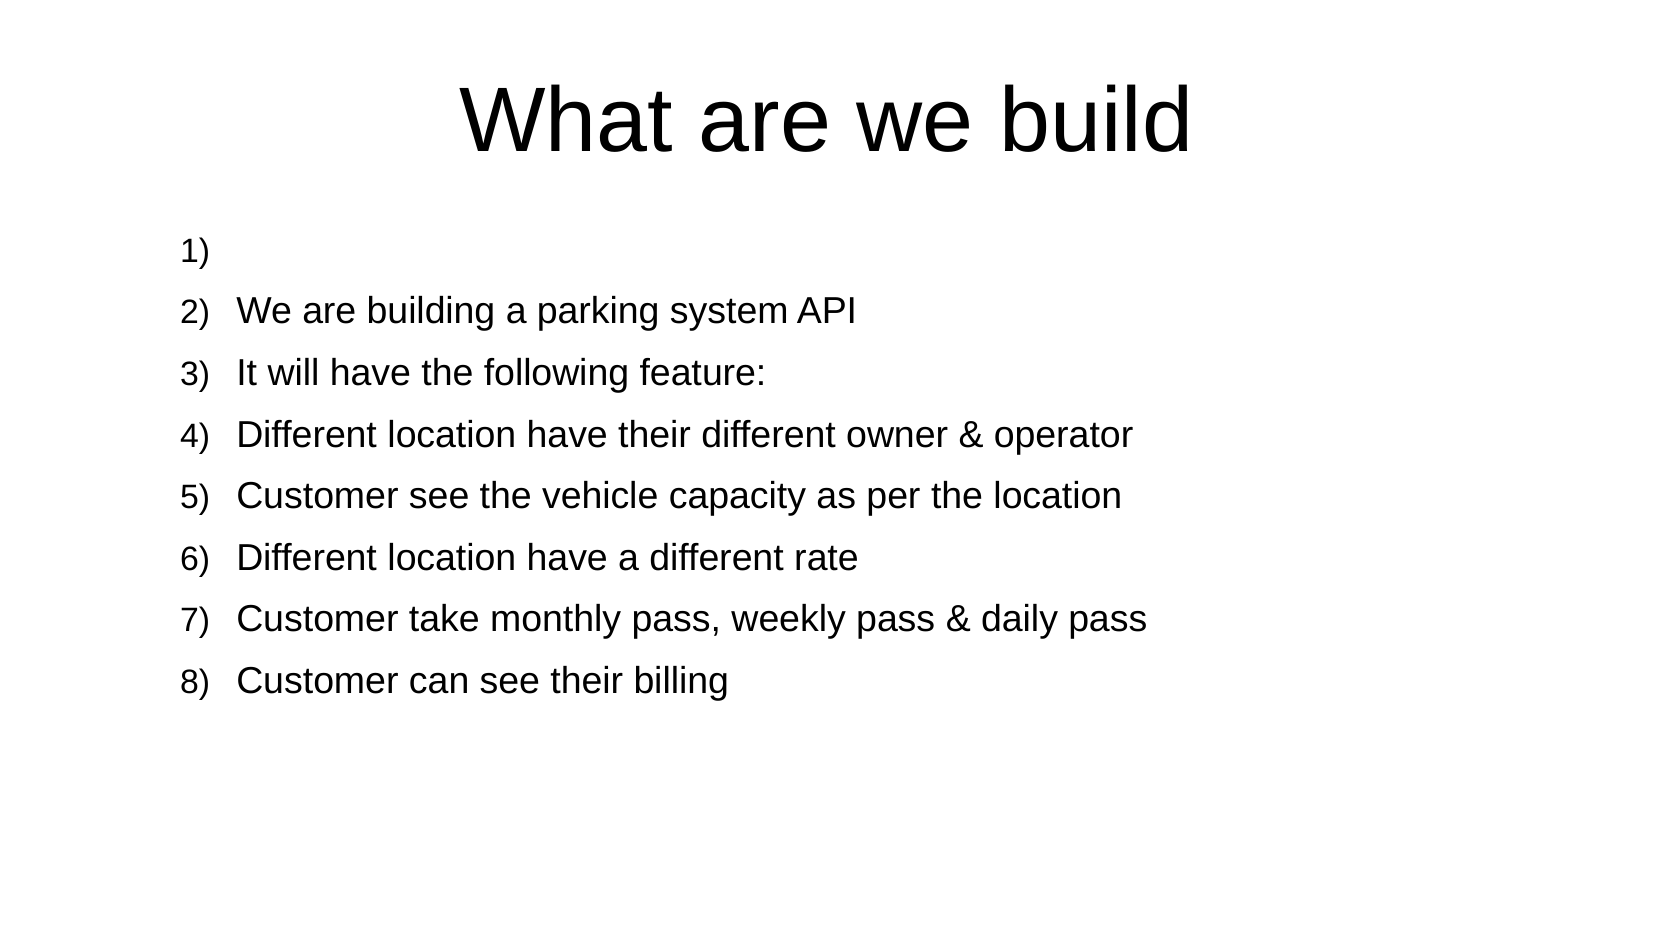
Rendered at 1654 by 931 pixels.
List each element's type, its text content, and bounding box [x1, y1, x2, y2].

list We are building a parking system API It will have the following feature: Different location have their different owner & operator Customer see the vehicle capacity as per the location Different location have a different rate Customer take monthly pass, weekly pass & daily pass Customer can see their billing [180, 225, 1571, 758]
title What are we build [82, 37, 1571, 193]
